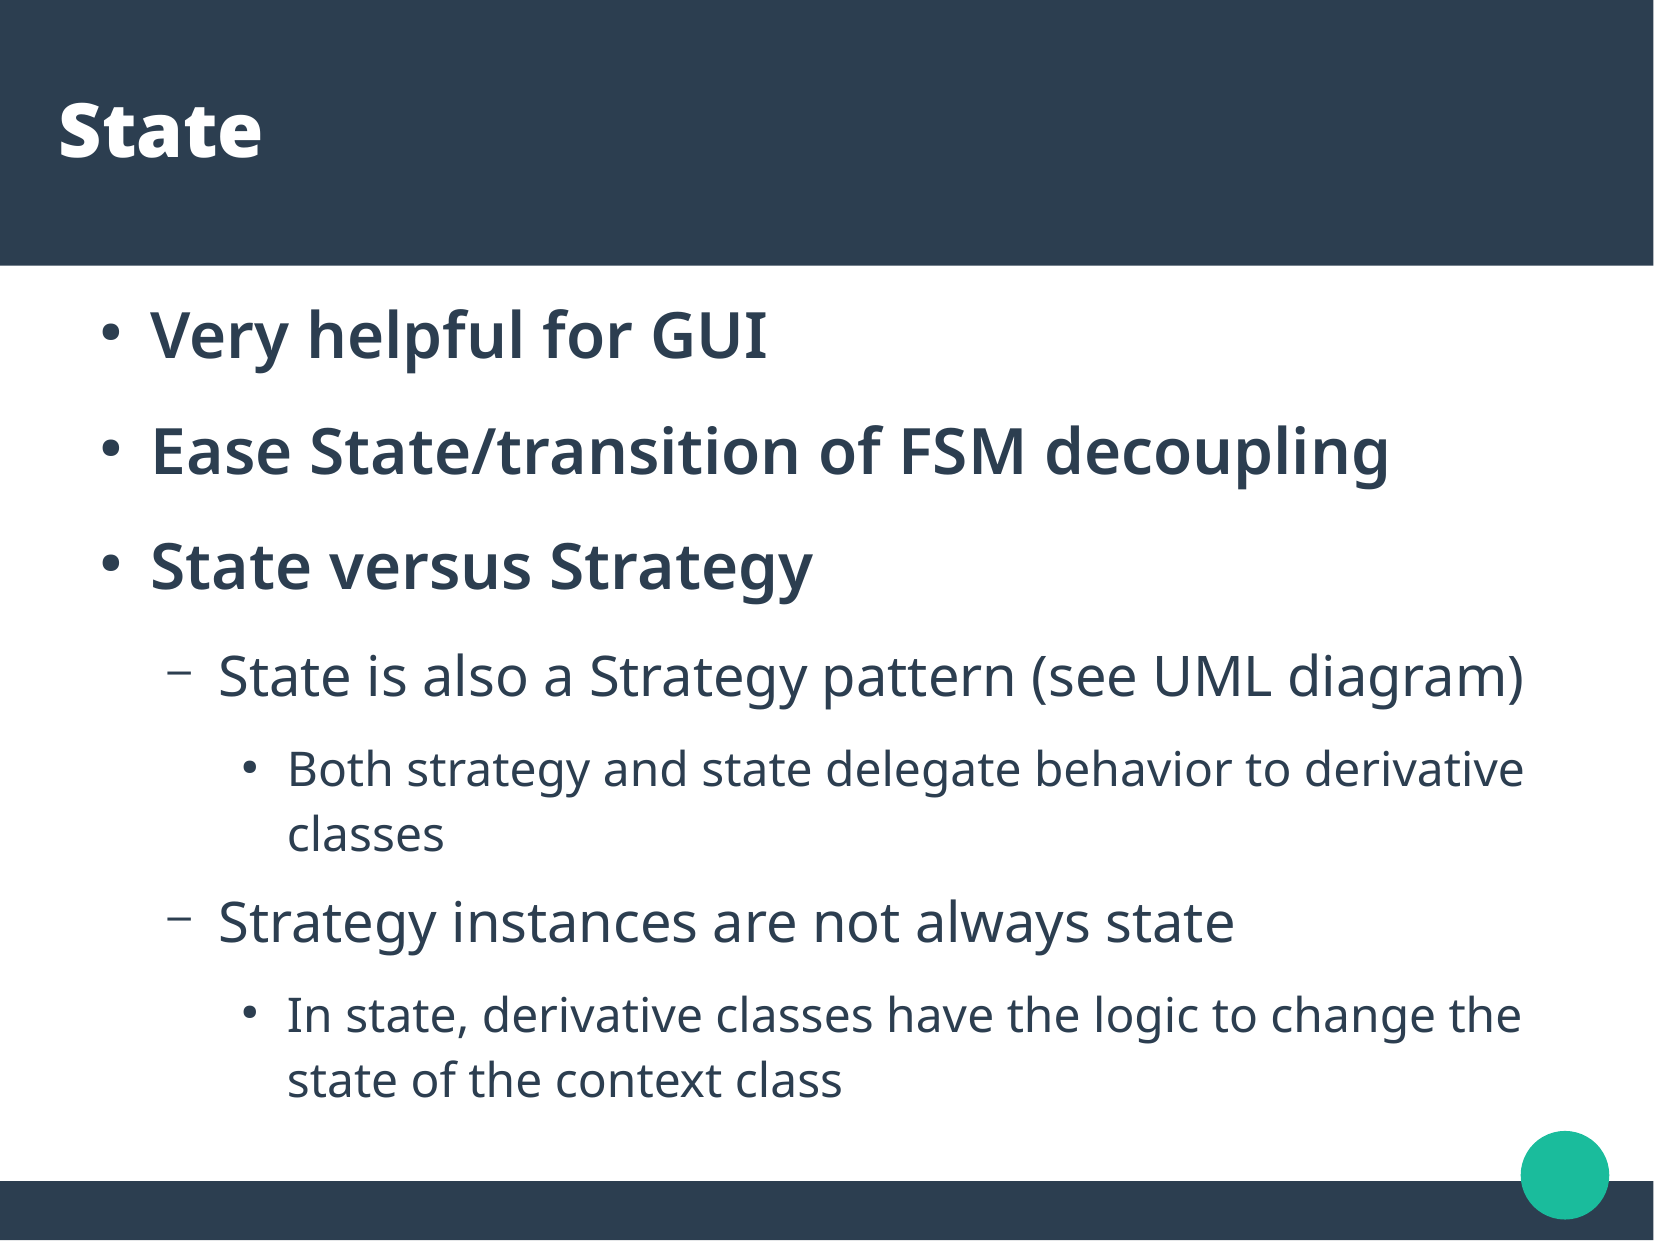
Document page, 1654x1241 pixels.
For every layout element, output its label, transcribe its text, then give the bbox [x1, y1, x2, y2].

title State [59, 49, 1595, 207]
list Very helpful for GUI Ease State/transition of FSM decoupling State versus Strategy State is also a Strategy pattern (see UML diagram) Both strategy and state delegate behavior to derivative classes Strategy instances are not always state In state, derivative classes have the logic to change the state of the context class [82, 290, 1571, 1170]
